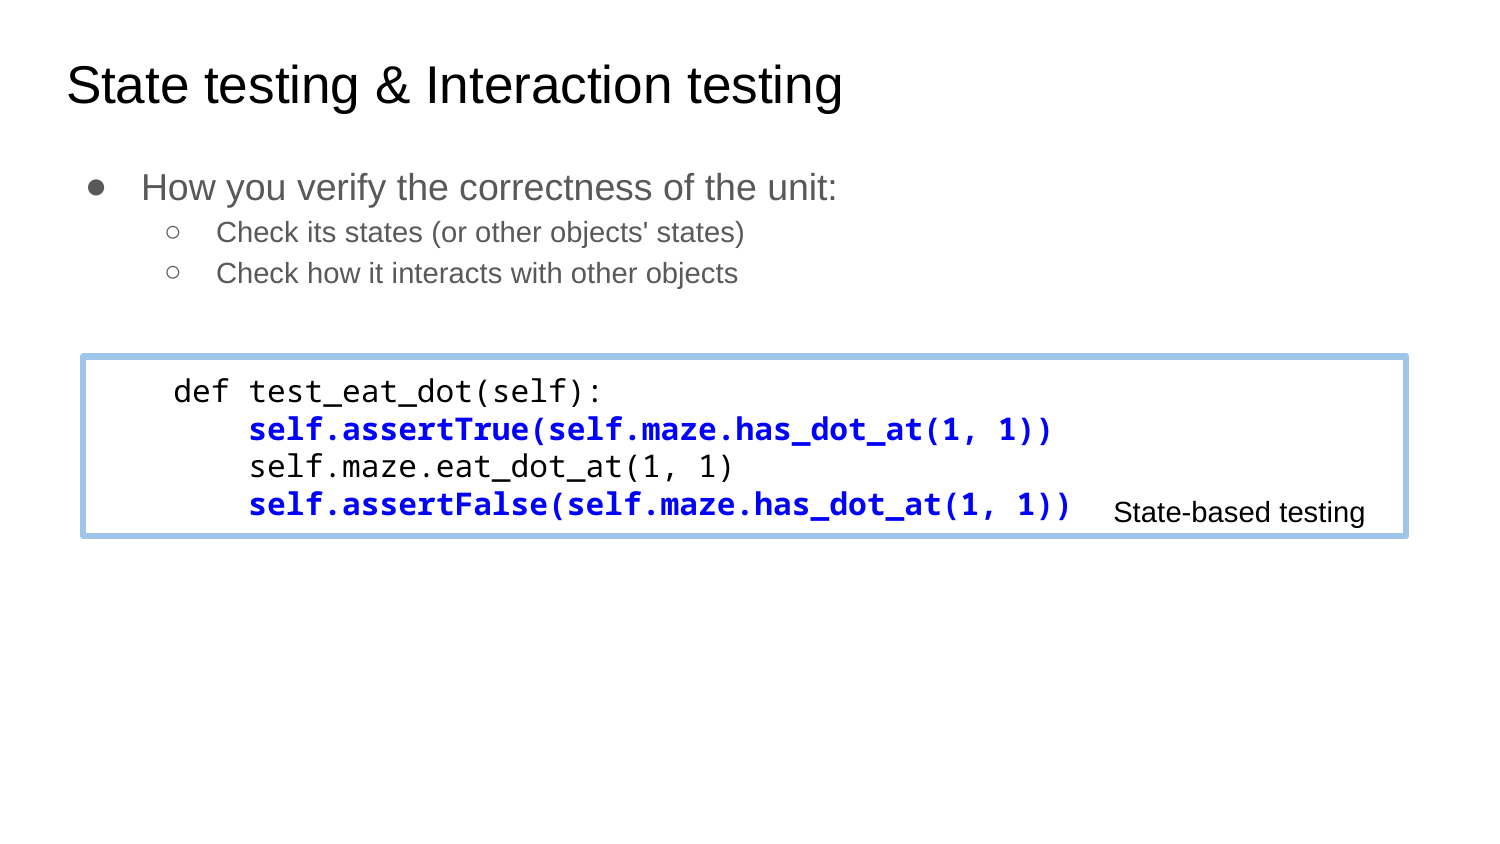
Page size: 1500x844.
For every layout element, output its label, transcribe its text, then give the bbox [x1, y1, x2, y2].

list How you verify the correctness of the unit: Check its states (or other objects' states) Check how it interacts with other objects [51, 141, 1449, 795]
text_box State-based testing [1098, 477, 1407, 543]
title State testing & Interaction testing [51, 35, 1449, 130]
text_box def test_eat_dot(self): self.assertTrue(self.maze.has_dot_at(1, 1)) self.maze.eat_dot_at(1, 1) self.assertFalse(self.maze.has_dot_at(1, 1)) [83, 356, 1407, 537]
